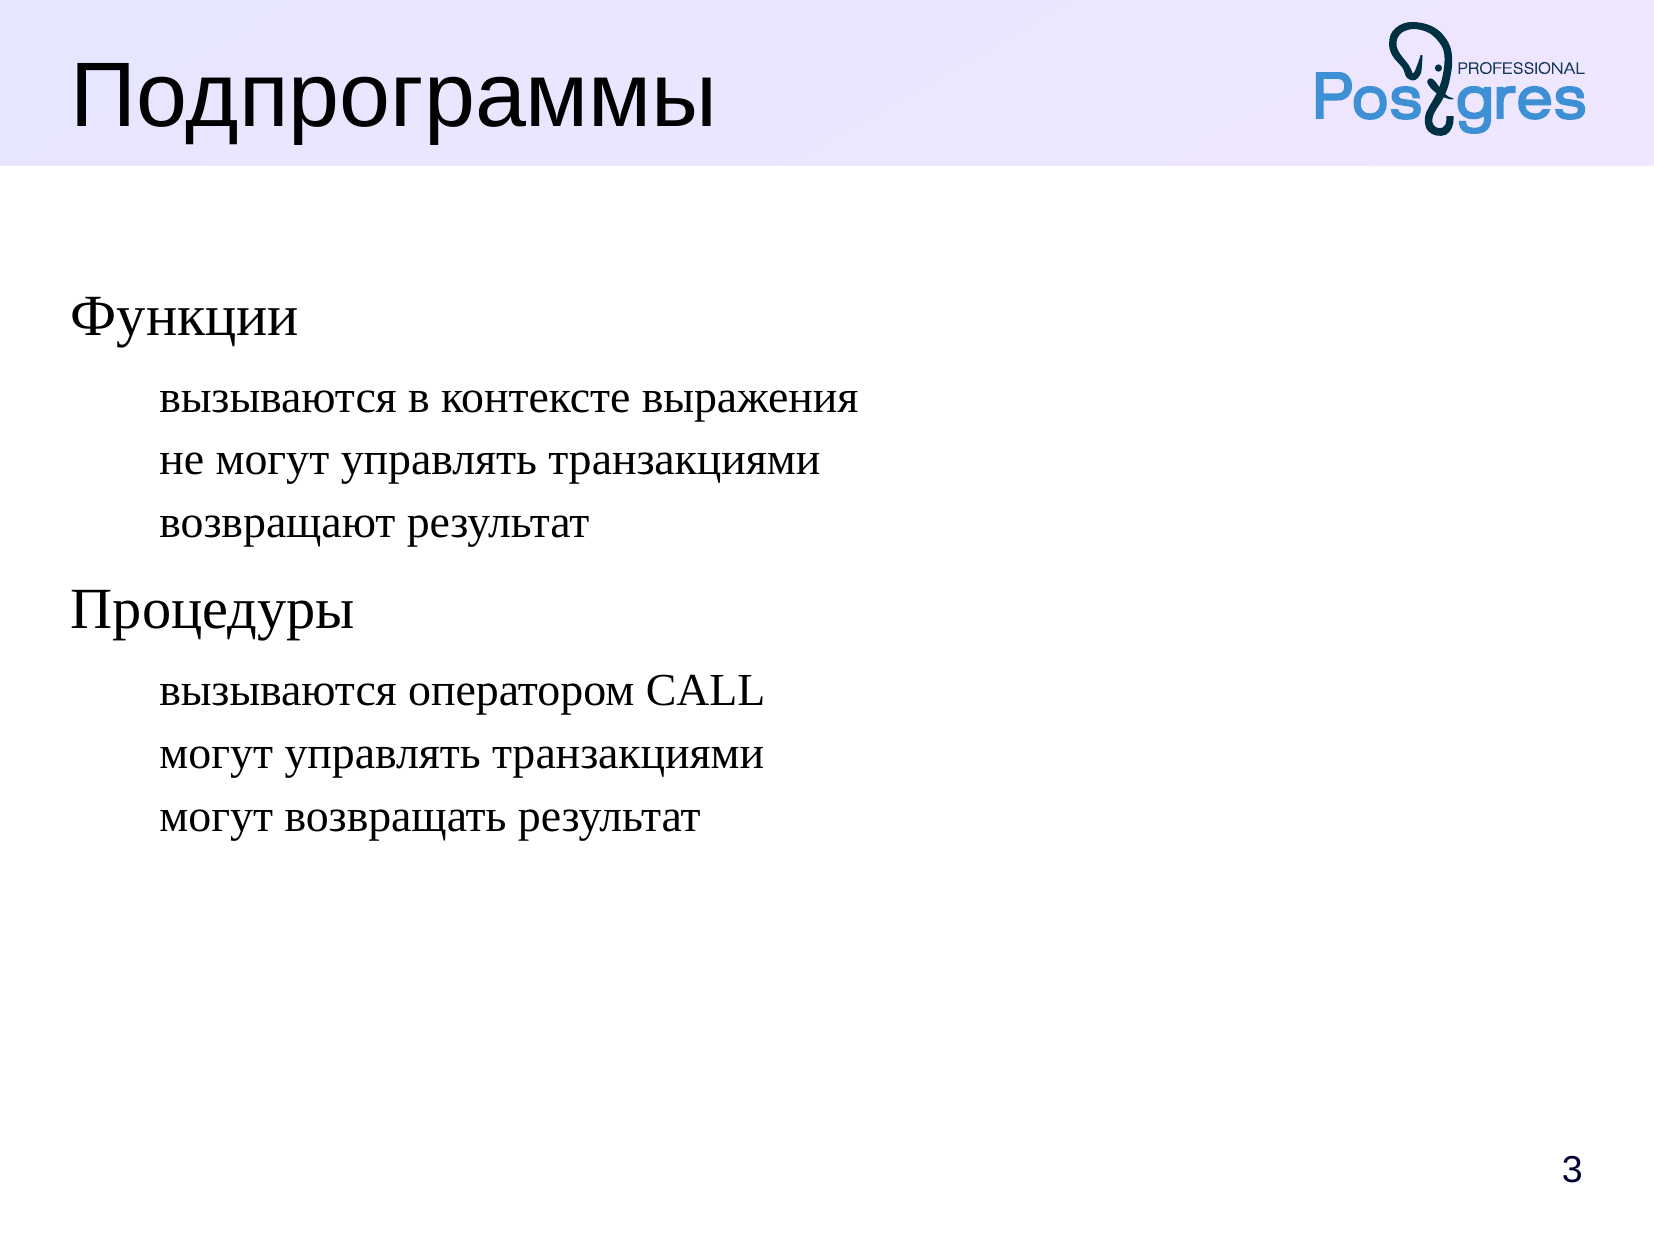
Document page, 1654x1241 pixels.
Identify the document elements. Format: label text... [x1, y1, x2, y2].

list Функции вызываются в контексте выражения не могут управлять транзакциями возвращают результат Процедуры вызываются оператором CALL могут управлять транзакциями могут возвращать результат [70, 283, 1583, 1141]
title Подпрограммы [70, 43, 1241, 147]
